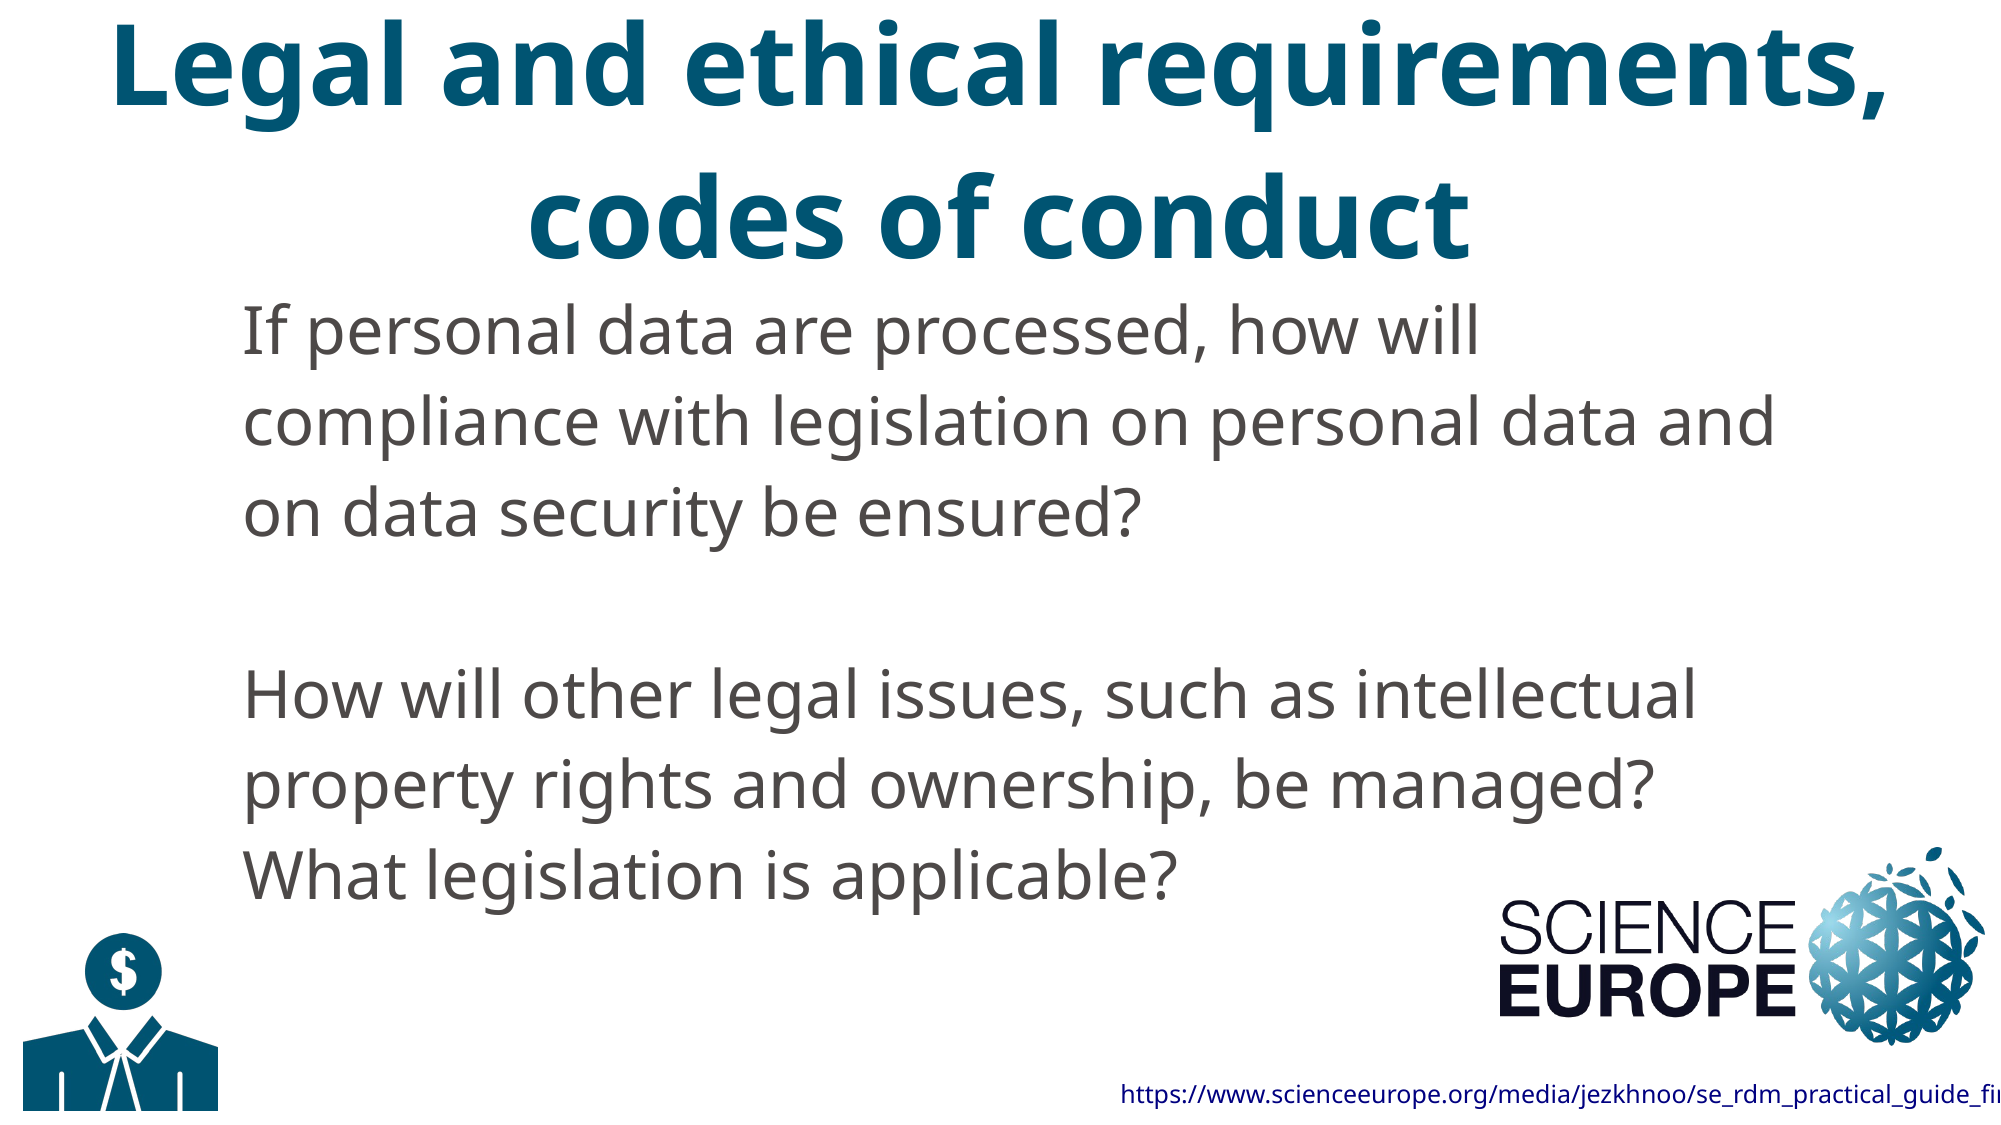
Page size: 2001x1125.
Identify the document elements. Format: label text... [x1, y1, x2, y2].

text_box https://www.scienceeurope.org/media/jezkhnoo/se_rdm_practical_guide_final.pdf [1105, 1068, 1985, 1109]
picture [23, 933, 218, 1111]
picture [1943, 976, 1952, 989]
picture [1500, 847, 1985, 1046]
picture [178, 1072, 182, 1111]
picture [1961, 979, 1967, 986]
picture [111, 948, 136, 995]
text_box If personal data are processed, how will compliance with legislation on personal data and on data security be ensured? How will other legal issues, such as intellectual property rights and ownership, be managed? What legislation is applicable? [192, 276, 1837, 875]
title Legal and ethical requirements, codes of conduct [100, 26, 1900, 252]
picture [60, 1072, 64, 1111]
picture [1930, 995, 1942, 1009]
